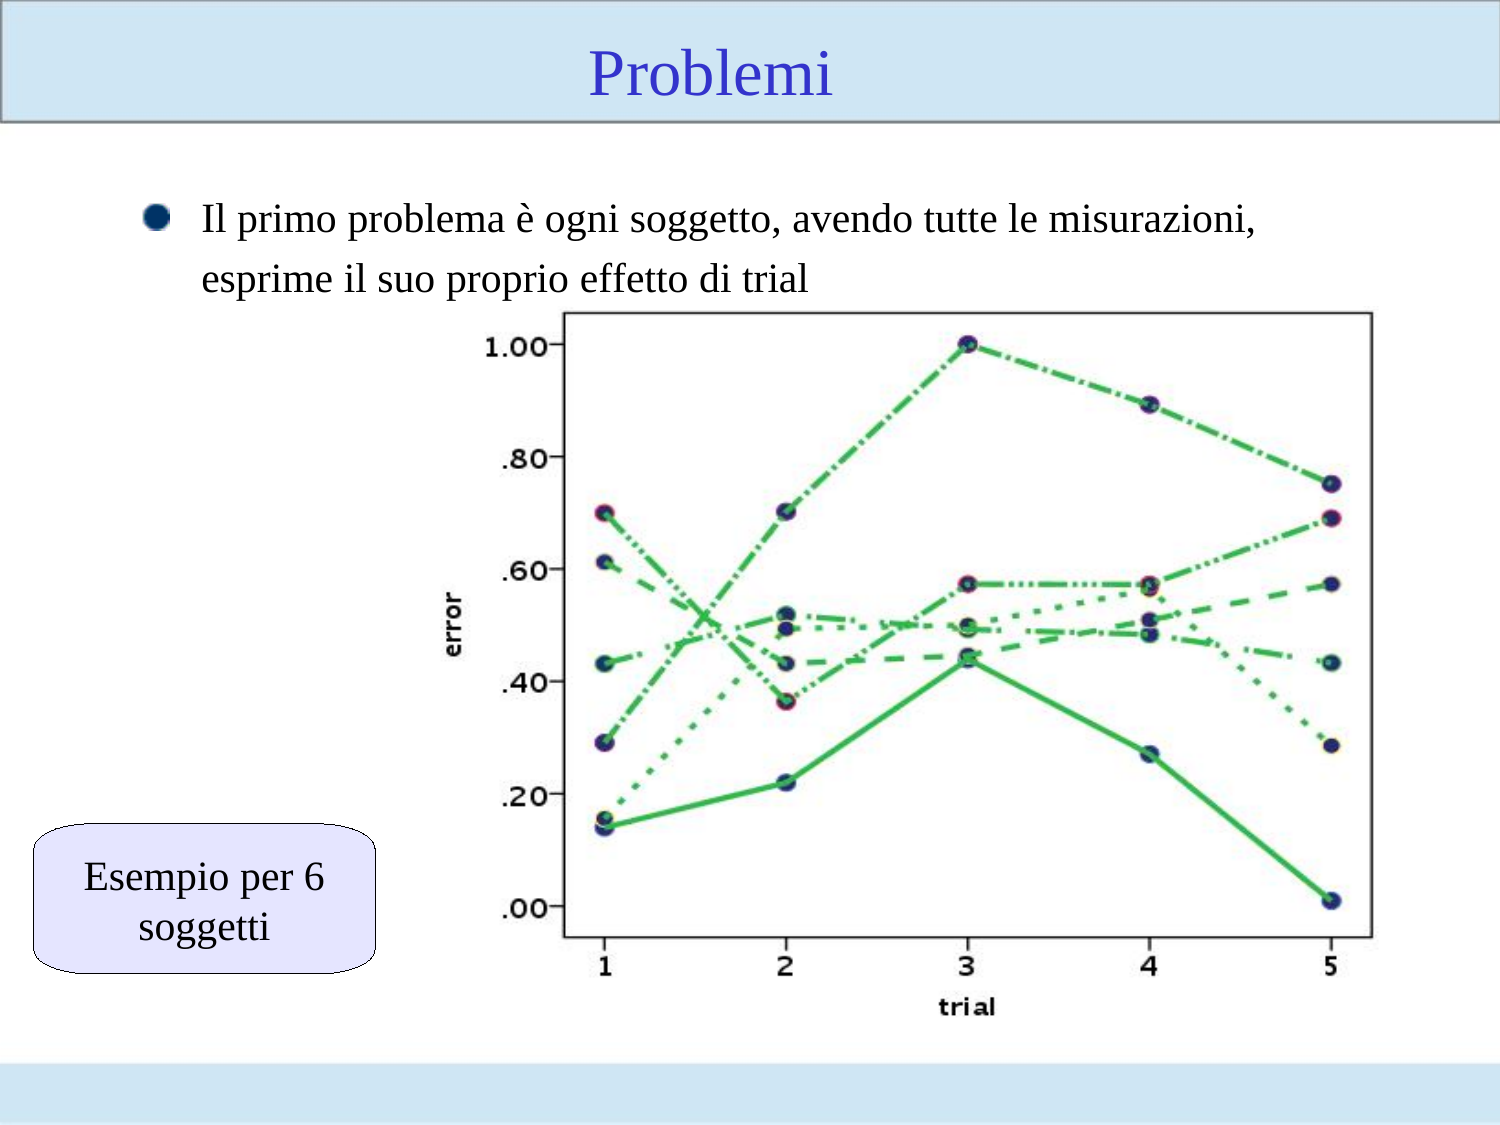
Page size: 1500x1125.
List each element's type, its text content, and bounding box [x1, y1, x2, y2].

title Problemi [230, 19, 1193, 120]
text_box Il primo problema è ogni soggetto, avendo tutte le misurazioni, esprime il suo proprio effetto di trial [125, 172, 1301, 309]
text_box Esempio per 6 soggetti [33, 823, 376, 974]
picture [0, 0, 1500, 1125]
